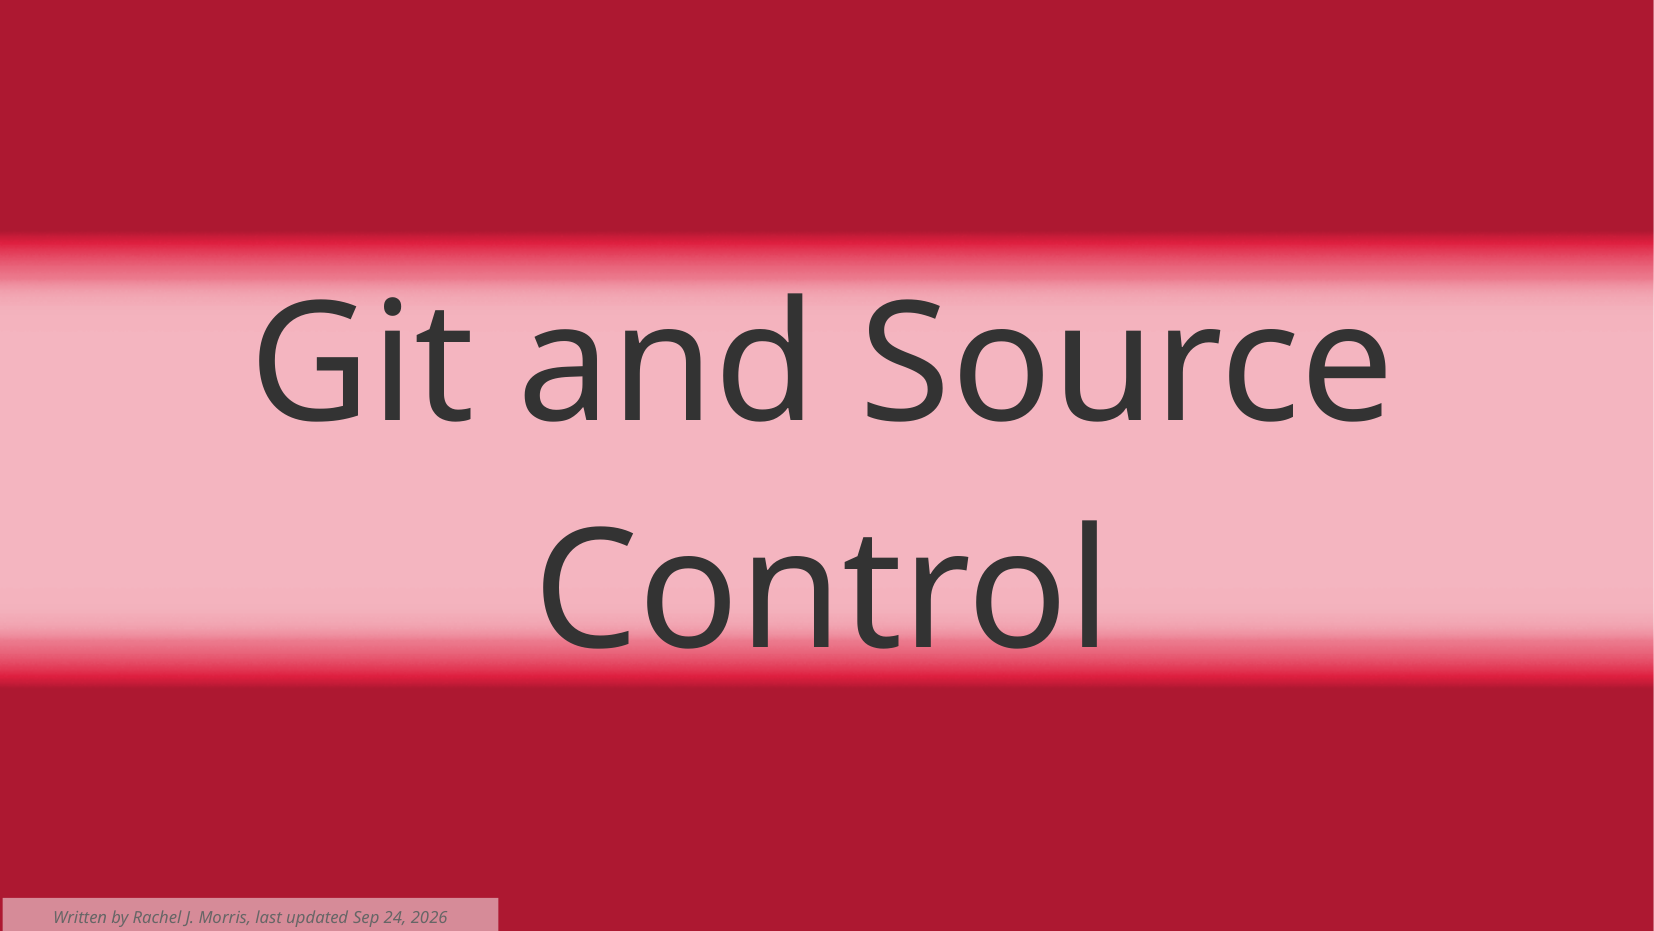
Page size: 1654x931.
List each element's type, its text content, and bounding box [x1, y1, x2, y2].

text_box Written by Rachel J. Morris, last updated Jan 10, 2018 [2, 900, 499, 931]
picture [0, 0, 1654, 931]
title Git and Source Control [64, 60, 1582, 879]
